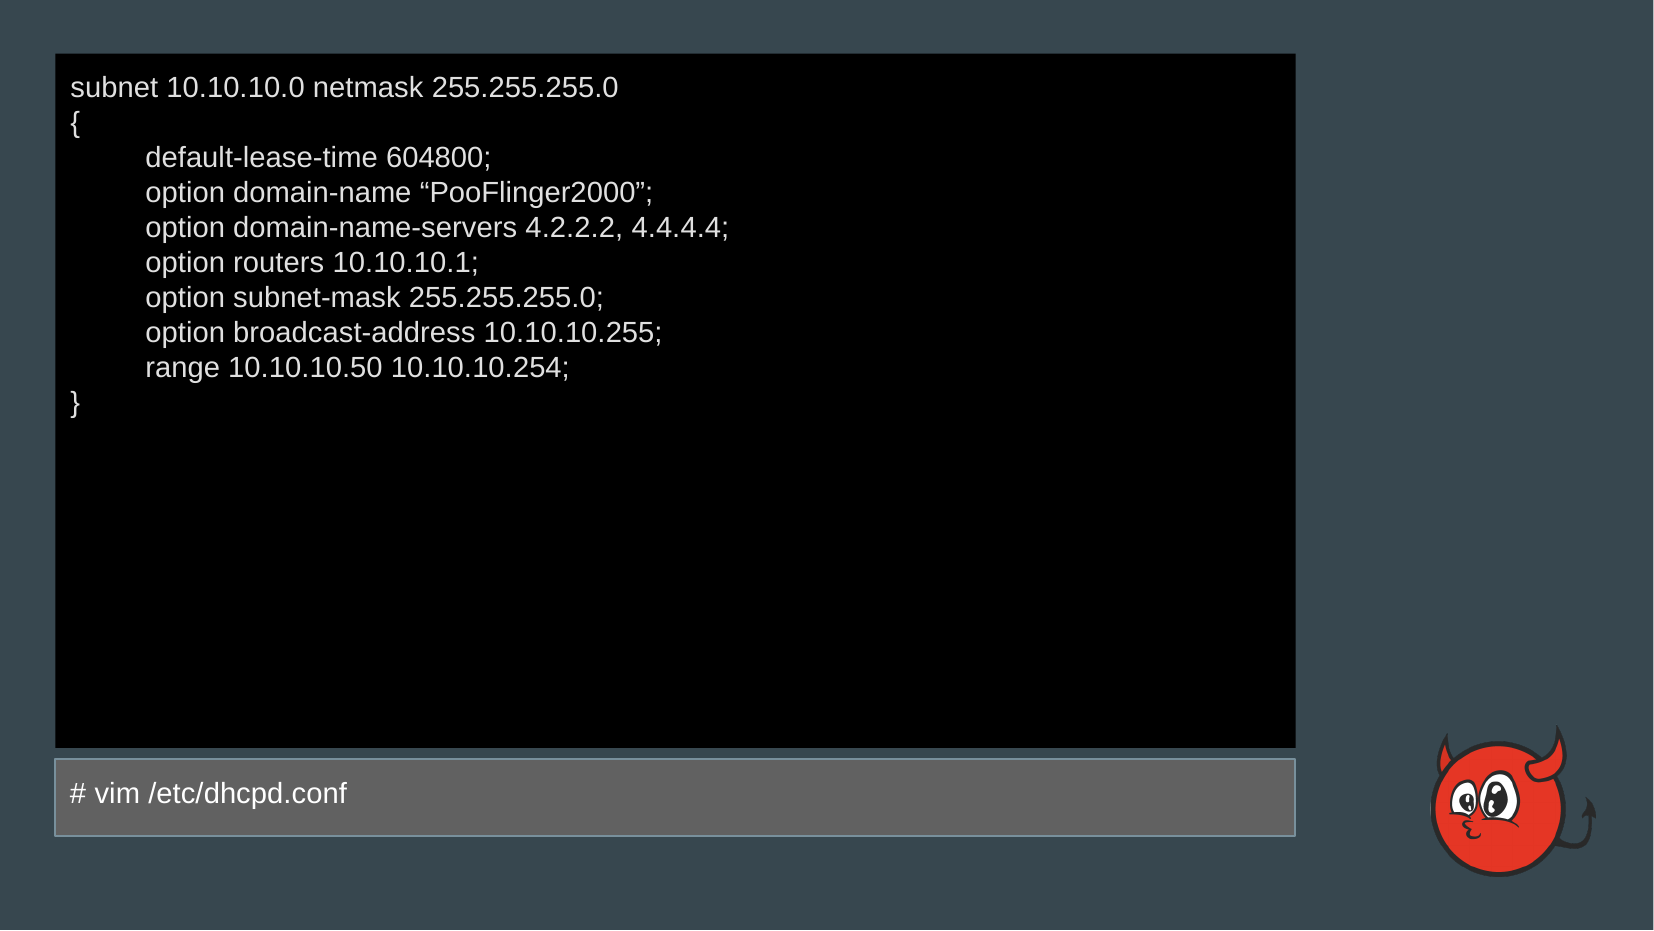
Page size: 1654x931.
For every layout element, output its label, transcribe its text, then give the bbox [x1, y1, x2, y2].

picture [1427, 717, 1598, 888]
text_box subnet 10.10.10.0 netmask 255.255.255.0 { default-lease-time 604800; option domain-name “PooFlinger2000”; option domain-name-servers 4.2.2.2, 4.4.4.4; option routers 10.10.10.1; option subnet-mask 255.255.255.0; option broadcast-address 10.10.10.255; range 10.10.10.50 10.10.10.254; } [55, 53, 1296, 748]
text_box # vim /etc/dhcpd.conf [55, 758, 1296, 836]
